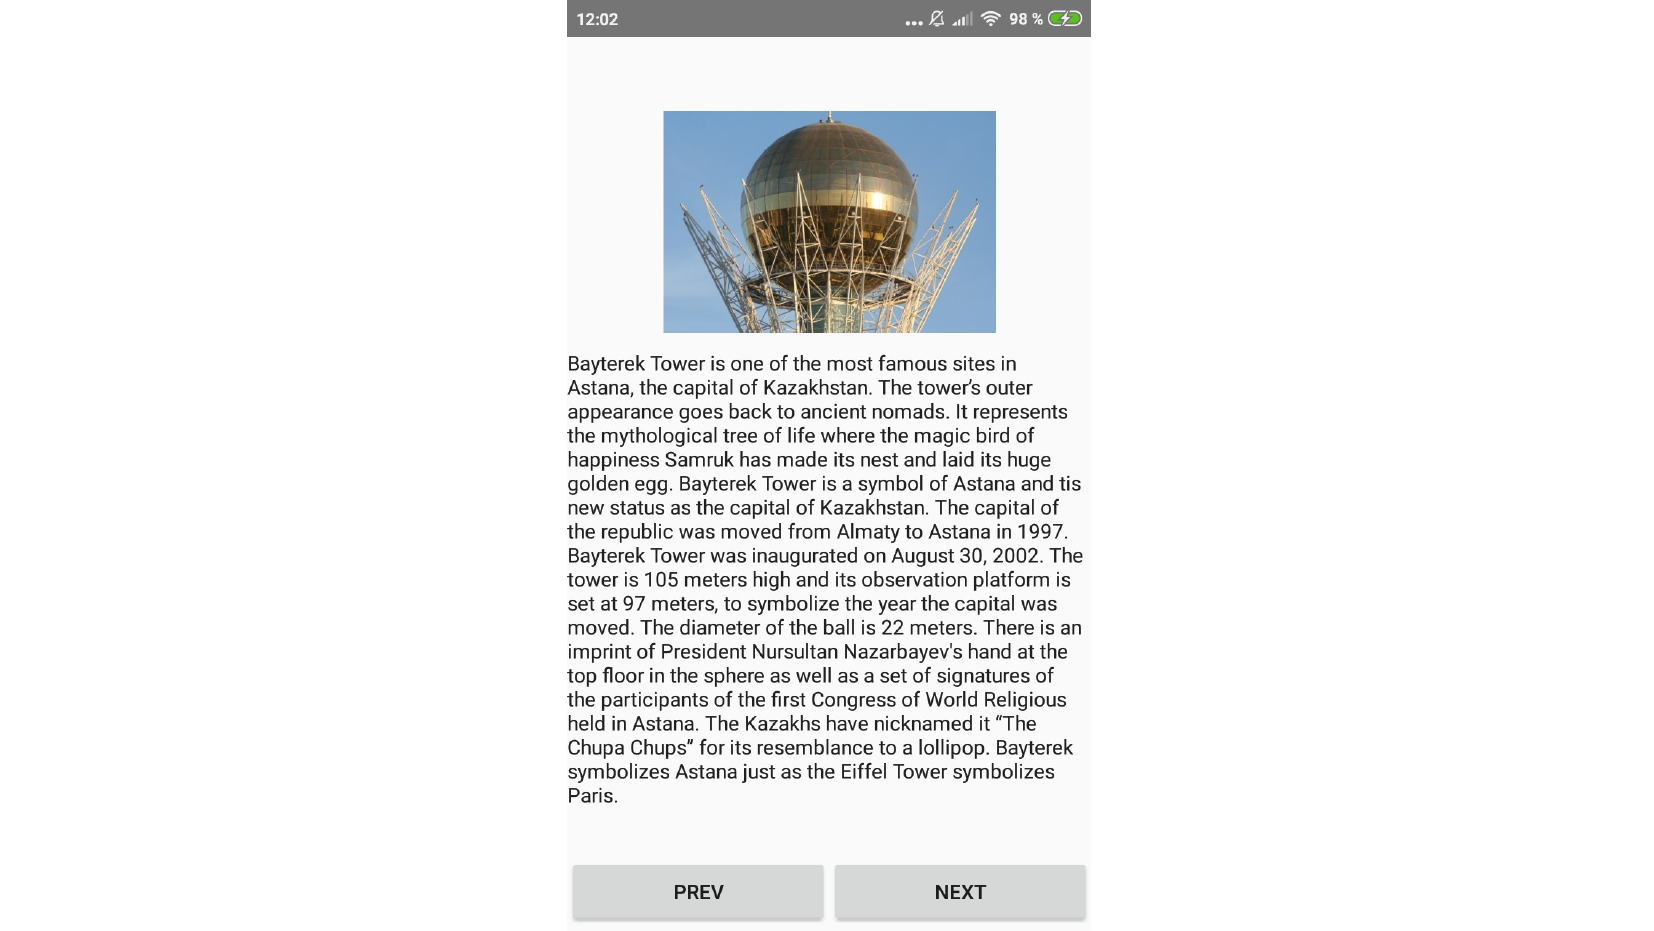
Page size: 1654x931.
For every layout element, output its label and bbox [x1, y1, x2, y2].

picture [567, 0, 1091, 931]
